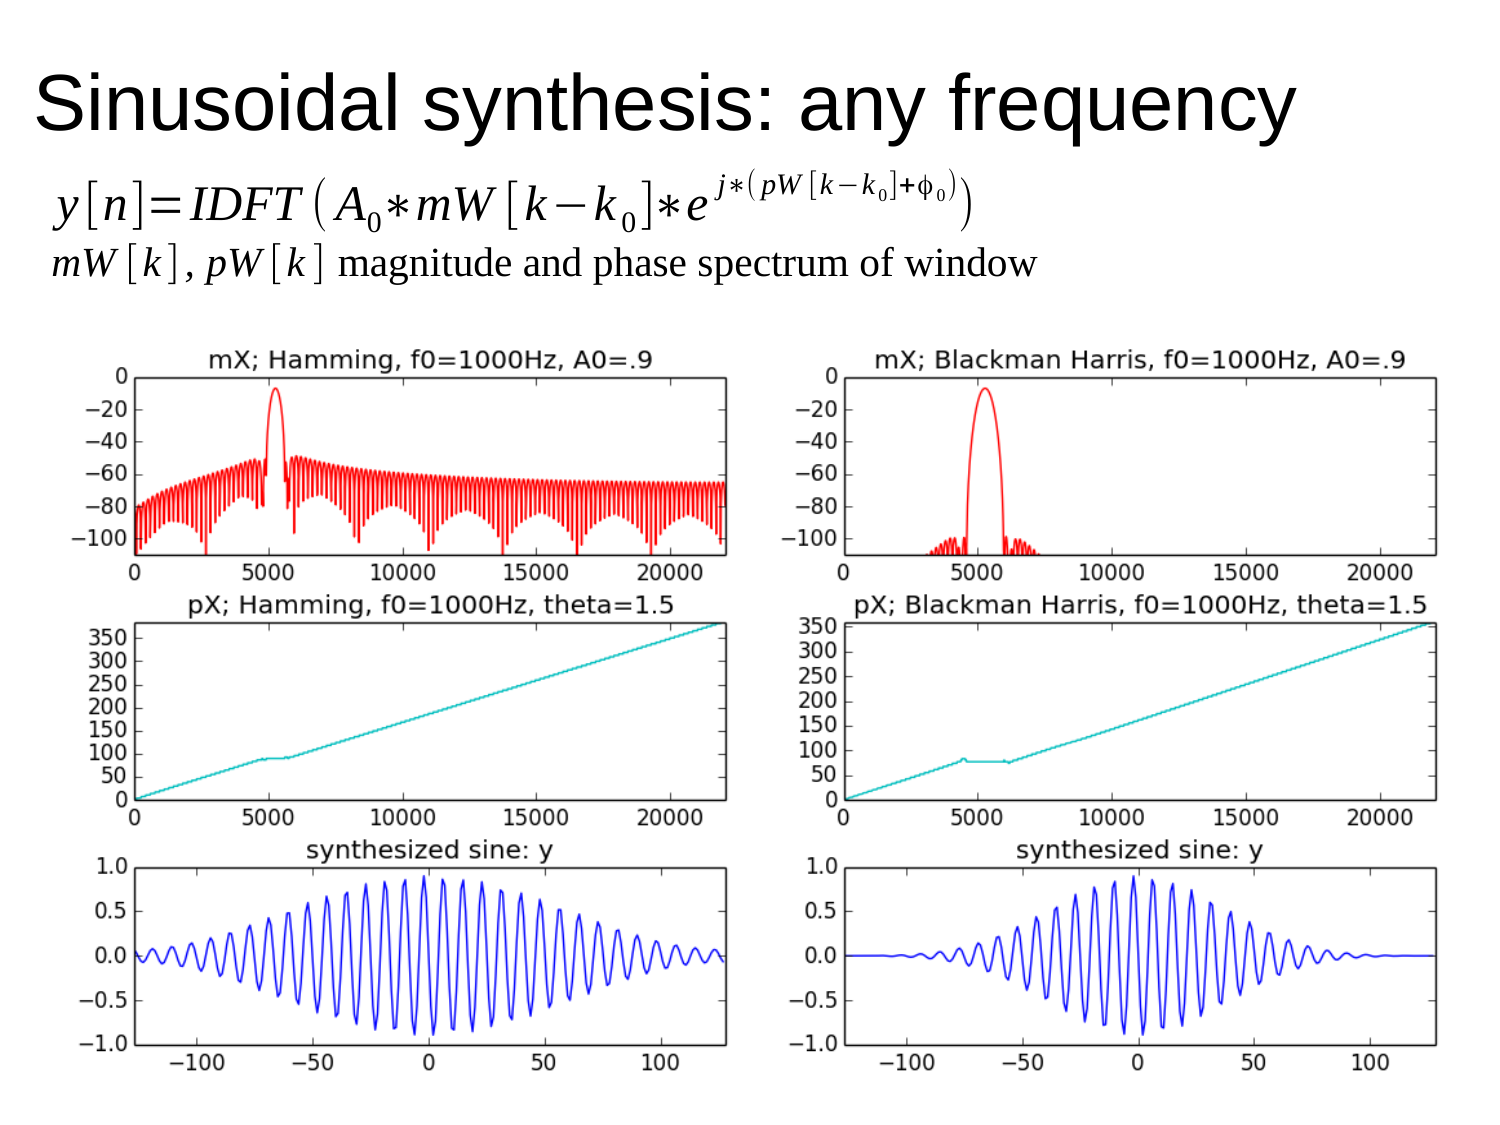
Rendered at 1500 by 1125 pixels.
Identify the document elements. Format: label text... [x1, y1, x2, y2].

picture [44, 329, 1486, 1110]
title Sinusoidal synthesis: any frequency [33, 9, 1384, 198]
chart [44, 166, 1046, 287]
